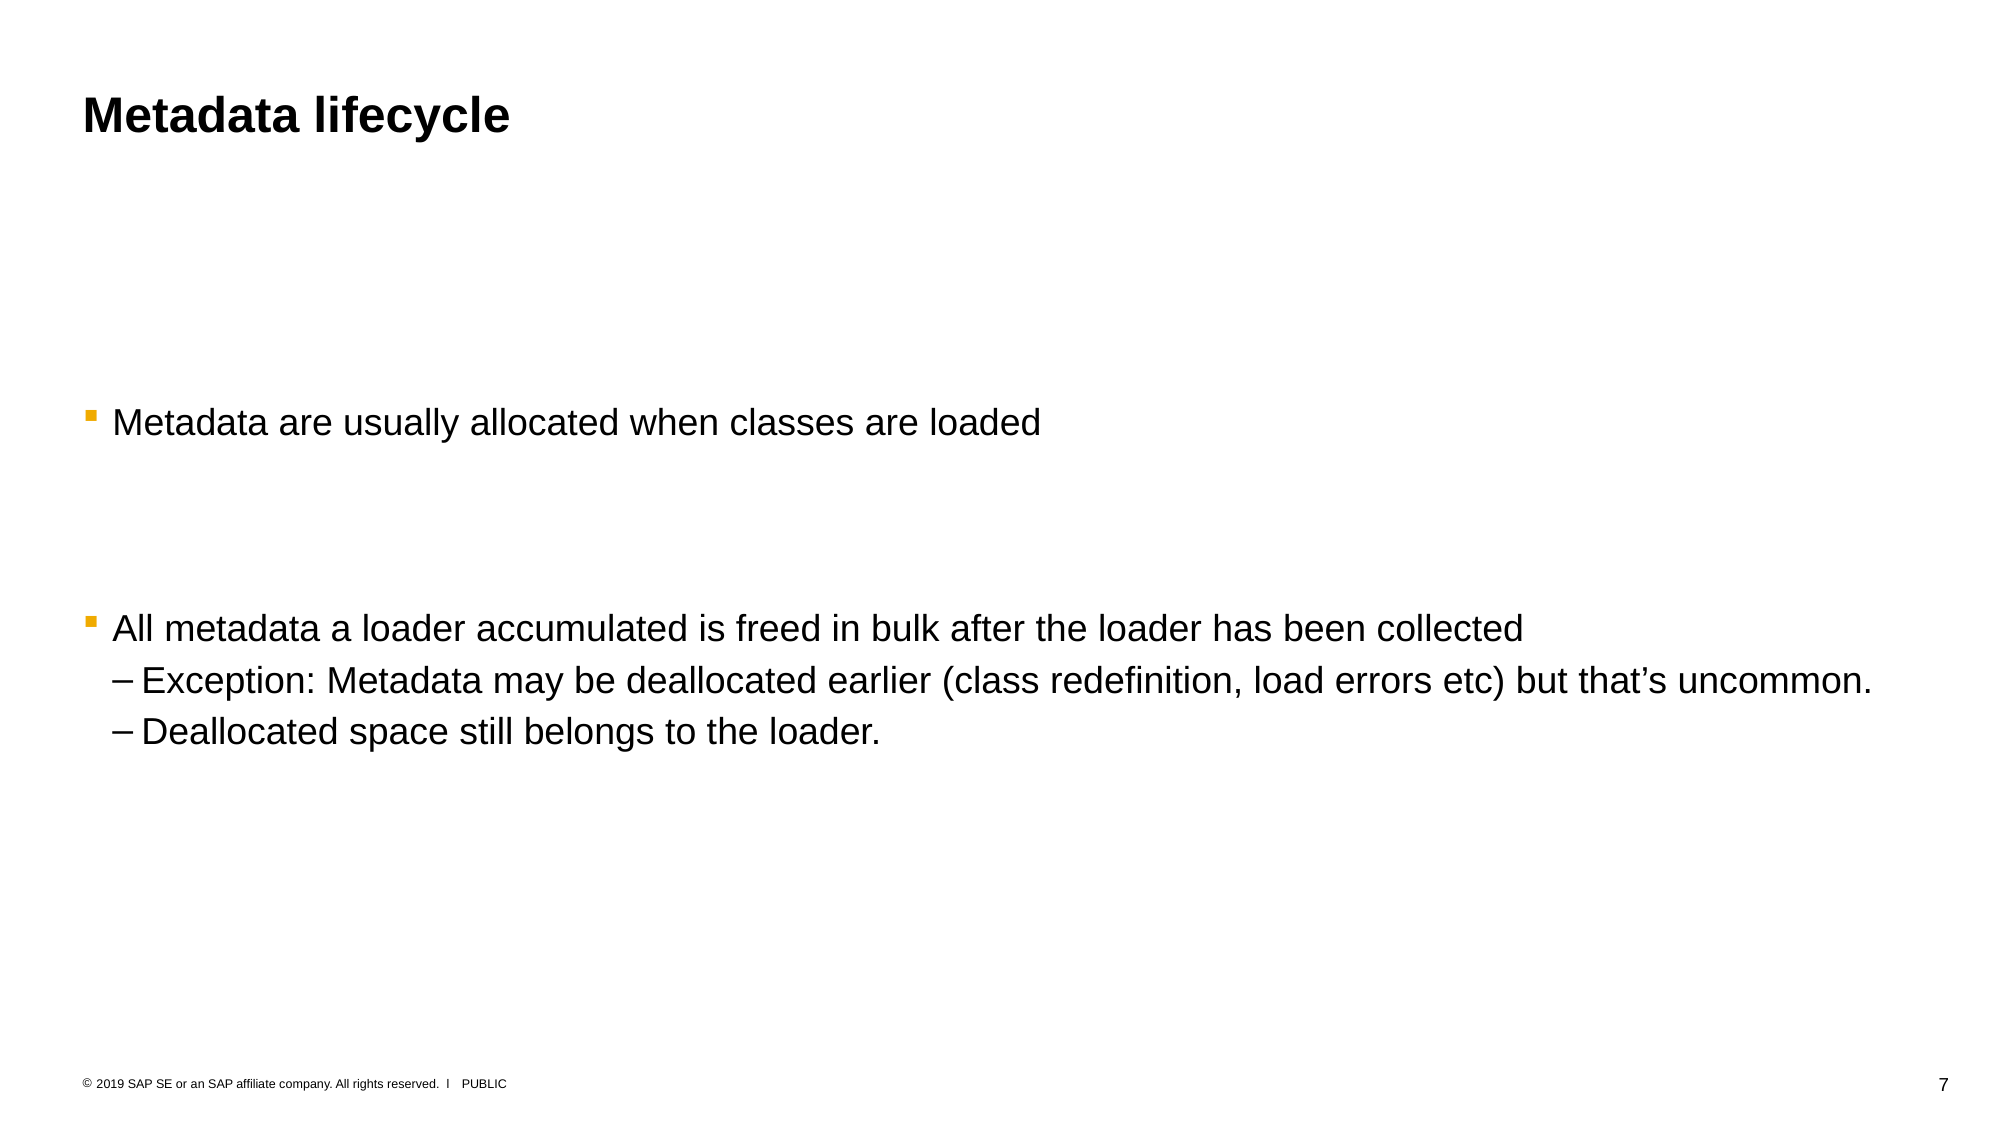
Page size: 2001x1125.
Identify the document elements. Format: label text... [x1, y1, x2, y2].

title Metadata lifecycle [82, 82, 1918, 144]
list Metadata are usually allocated when classes are loaded All metadata a loader accumulated is freed in bulk after the loader has been collected Exception: Metadata may be deallocated earlier (class redefinition, load errors etc) but that’s uncommon. Deallocated space still belongs to the loader. [82, 265, 1918, 1040]
